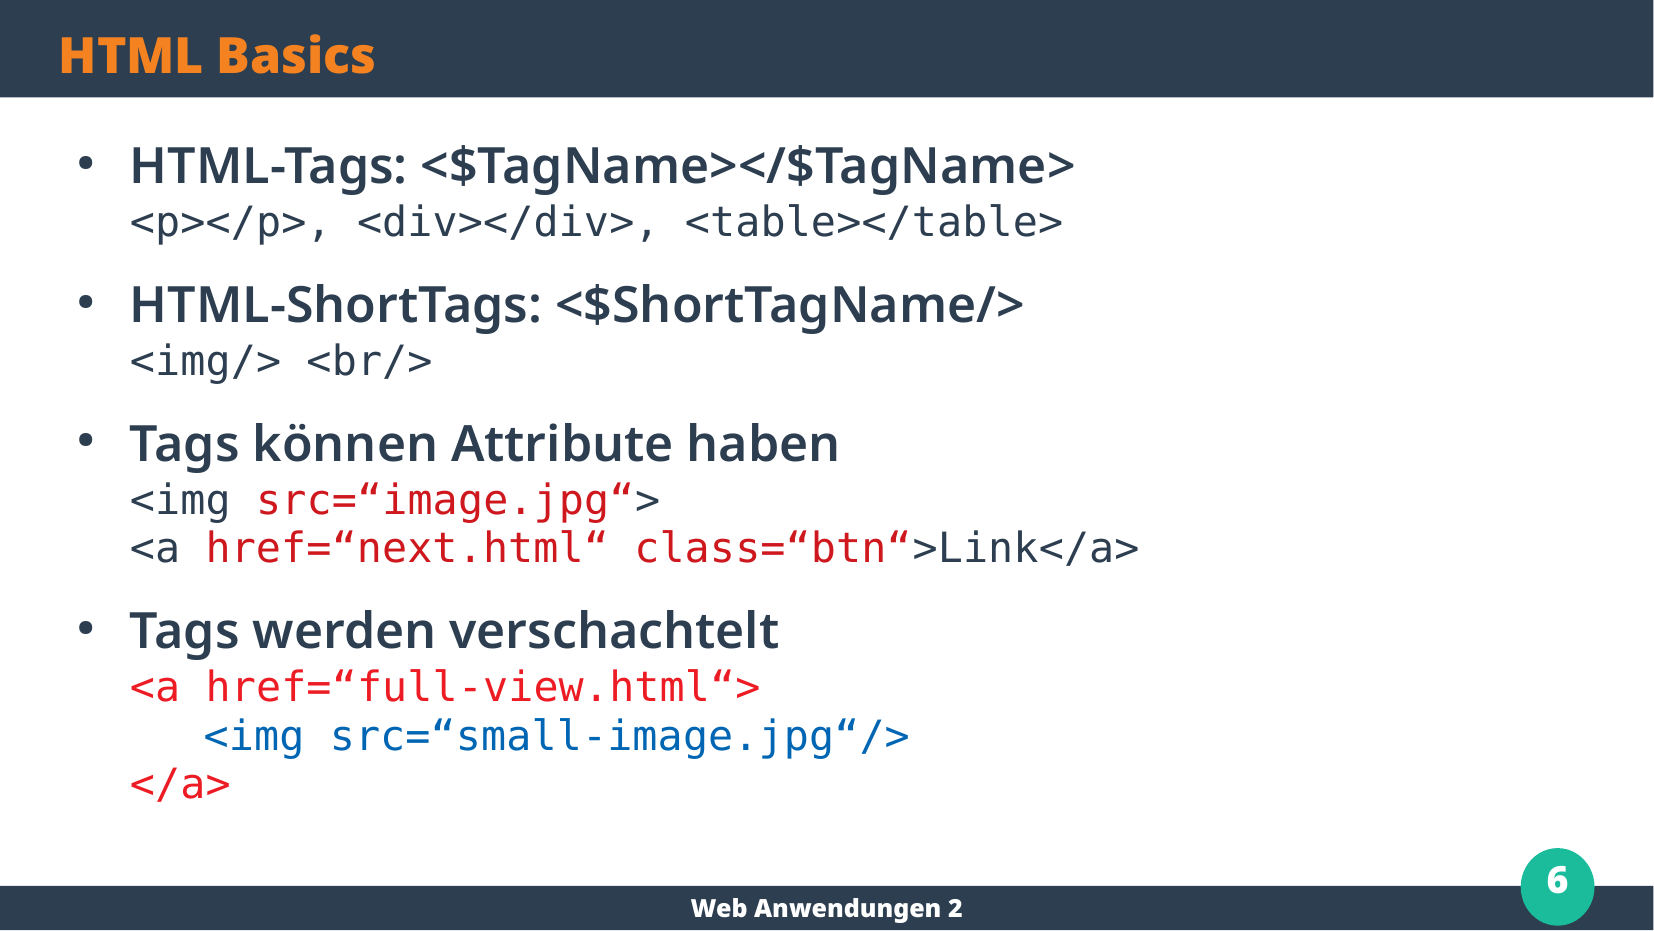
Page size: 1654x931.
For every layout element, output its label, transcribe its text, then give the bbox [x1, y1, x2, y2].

title HTML Basics [59, 8, 1595, 89]
list HTML-Tags: <$TagName></$TagName> <p></p>, <div></div>, <table></table> HTML-ShortTags: <$ShortTagName/> <img/> <br/> Tags können Attribute haben <img src=“image.jpg“> <a href=“next.html“ class=“btn“>Link</a> Tags werden verschachtelt <a href=“full-view.html“> <img src=“small-image.jpg“/> </a> [59, 129, 1595, 864]
